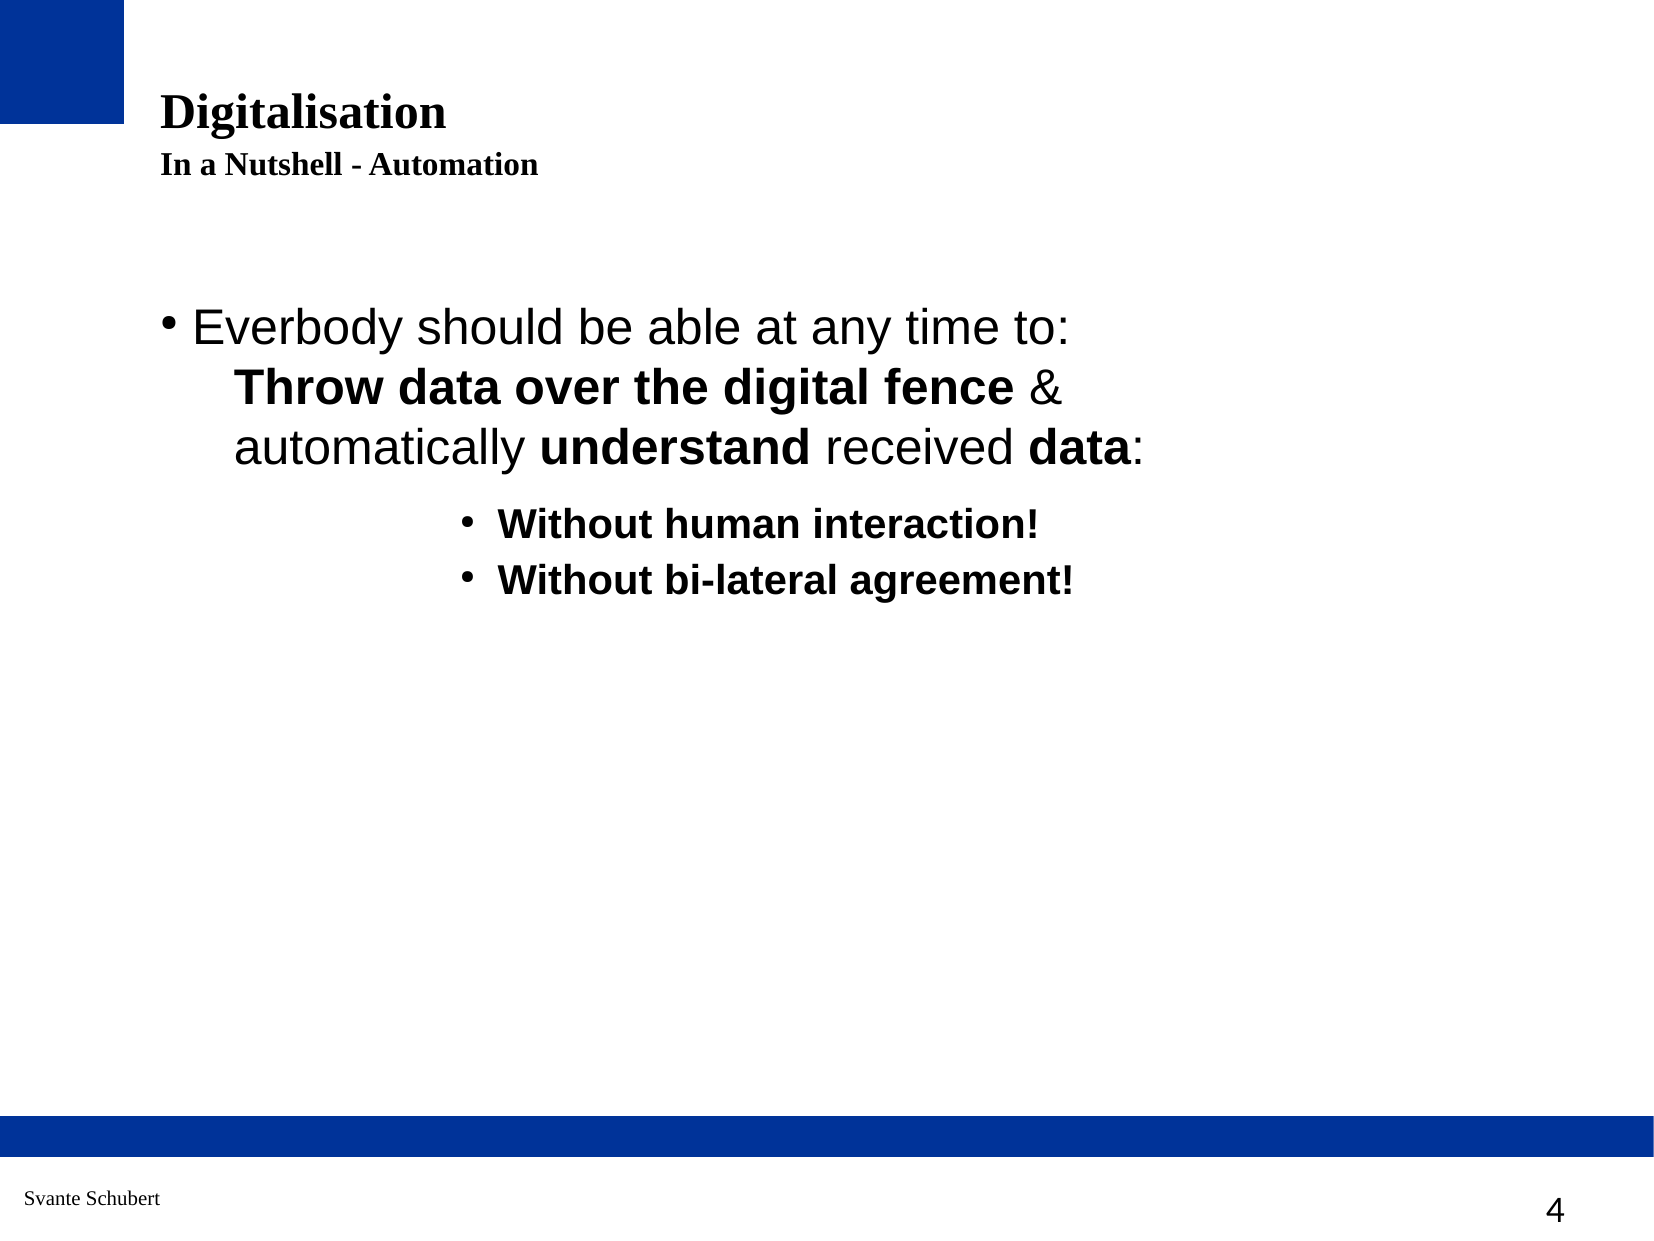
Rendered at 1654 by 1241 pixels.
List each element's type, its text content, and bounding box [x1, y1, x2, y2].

text_box Svante Schubert [24, 1187, 589, 1219]
list Everbody should be able at any time to: Throw data over the digital fence & automatically understand received data: Without human interaction! Without bi-lateral agreement! [160, 294, 1569, 1114]
title Digitalisation In a Nutshell - Automation [160, 74, 1530, 242]
